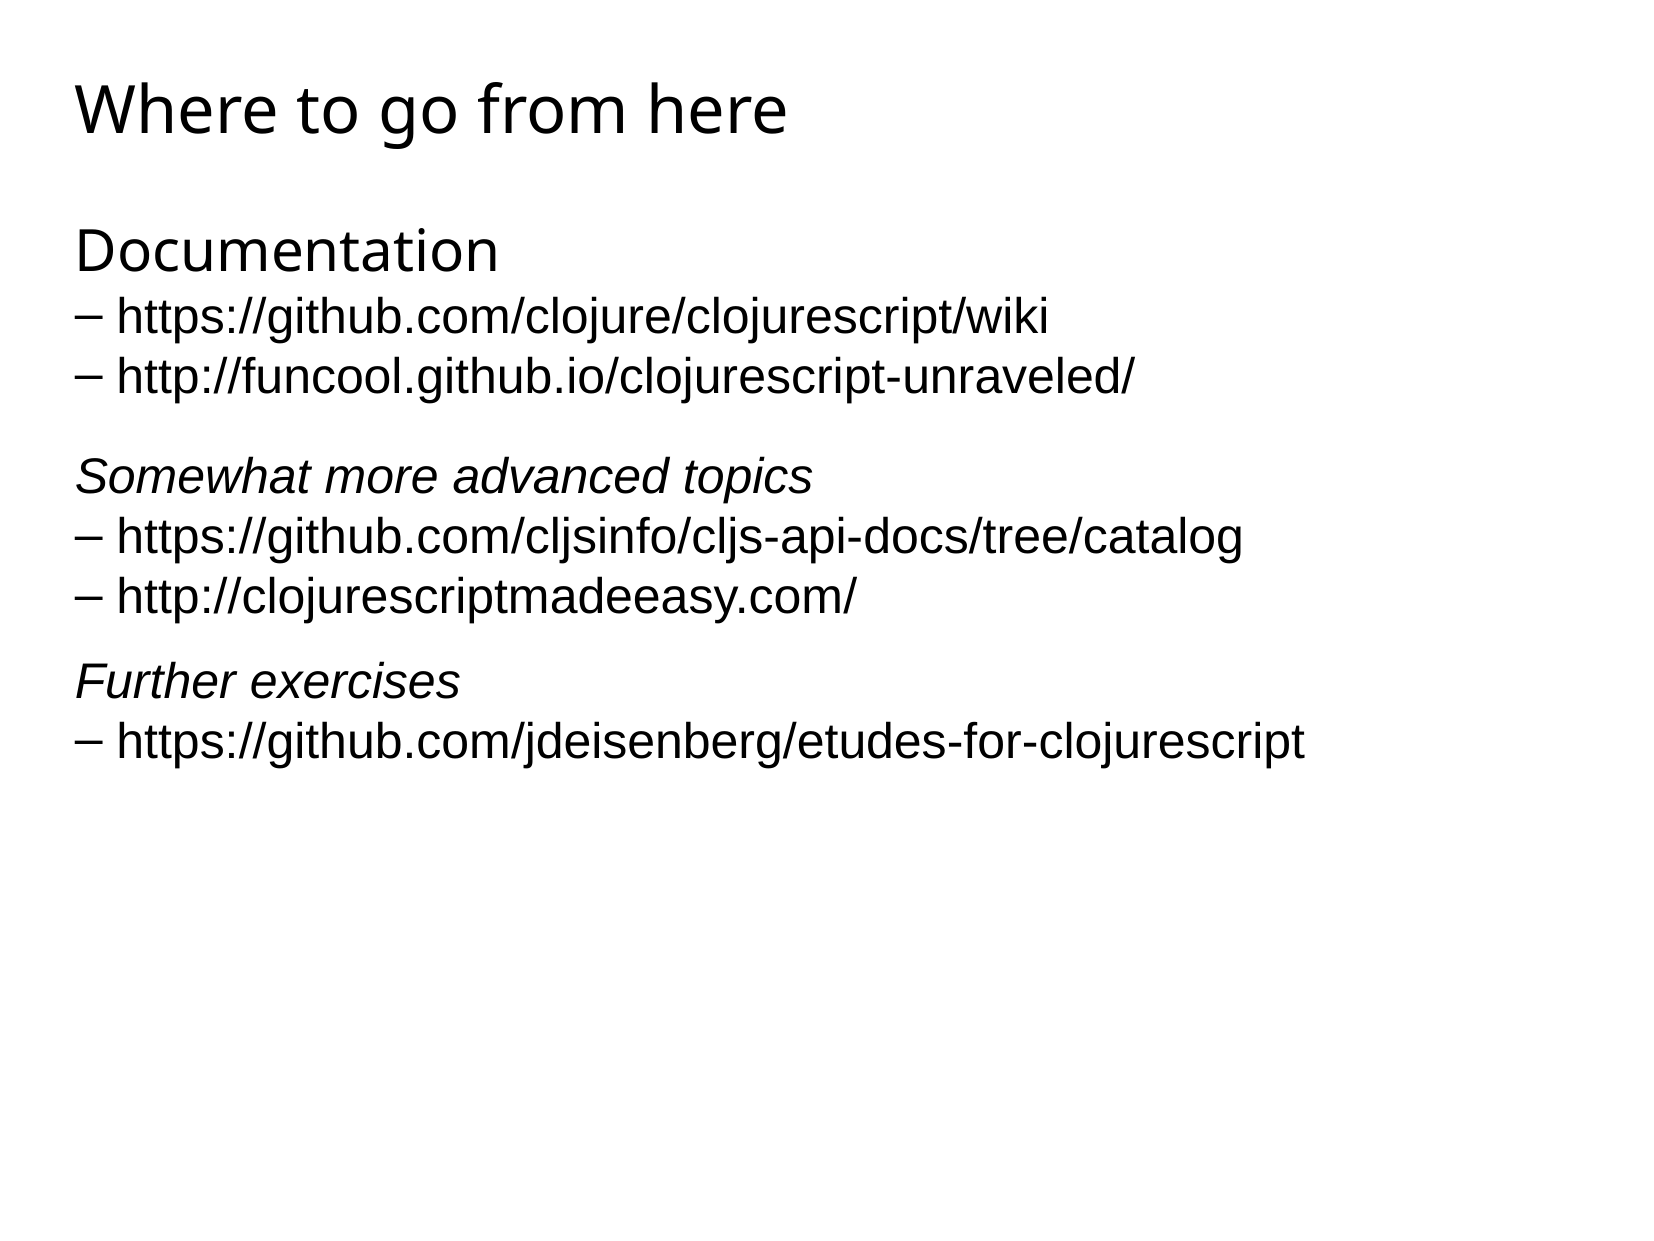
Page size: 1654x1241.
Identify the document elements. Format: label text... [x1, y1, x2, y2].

text_box Where to go from here [60, 60, 1380, 169]
text_box Further exercises https://github.com/jdeisenberg/etudes-for-clojurescript [60, 641, 1545, 870]
text_box Documentation https://github.com/clojure/clojurescript/wiki http://funcool.github.io/clojurescript-unraveled/ [60, 206, 1380, 435]
text_box Somewhat more advanced topics https://github.com/cljsinfo/cljs-api-docs/tree/catalog http://clojurescriptmadeeasy.com/ [60, 436, 1545, 641]
